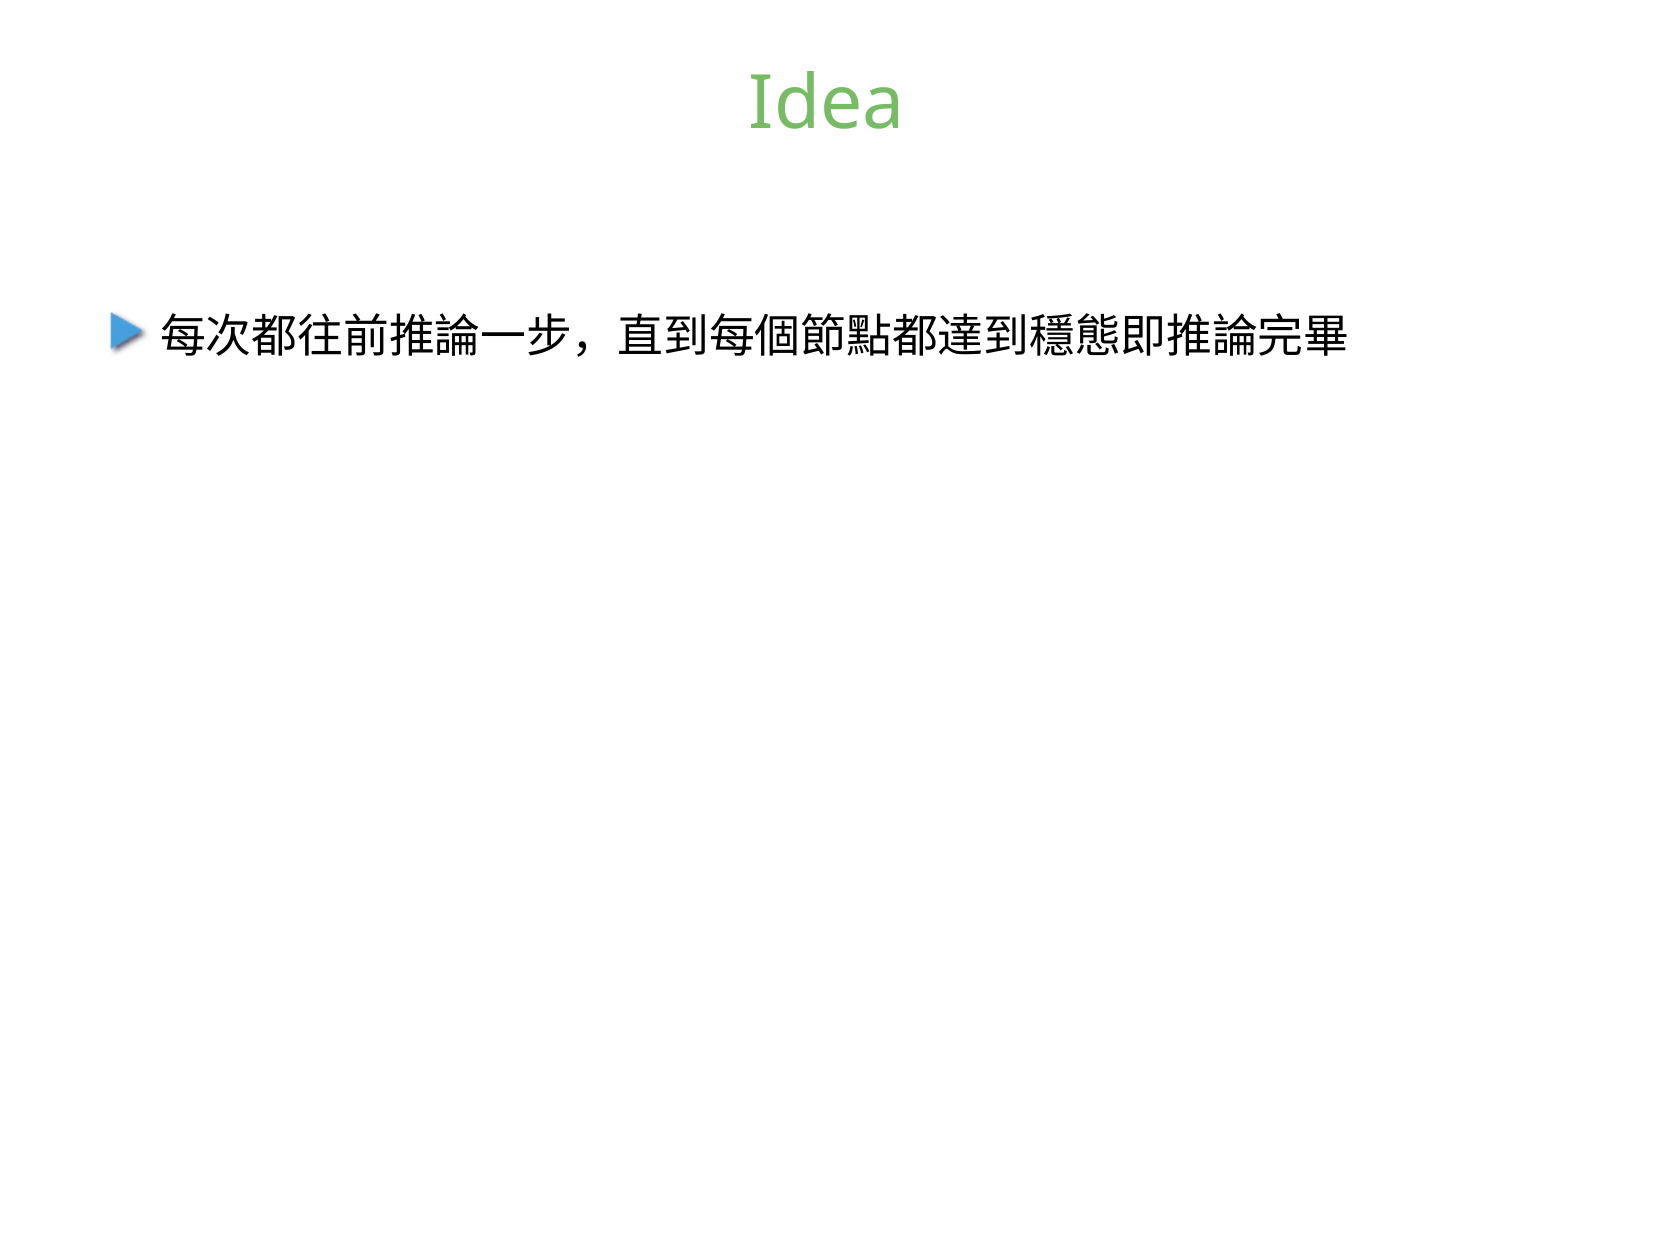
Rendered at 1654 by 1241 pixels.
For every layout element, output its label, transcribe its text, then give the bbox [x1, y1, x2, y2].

title Idea [82, 48, 1571, 151]
list 每次都往前推論一步，直到每個節點都達到穩態即推論完畢 [90, 300, 1579, 616]
